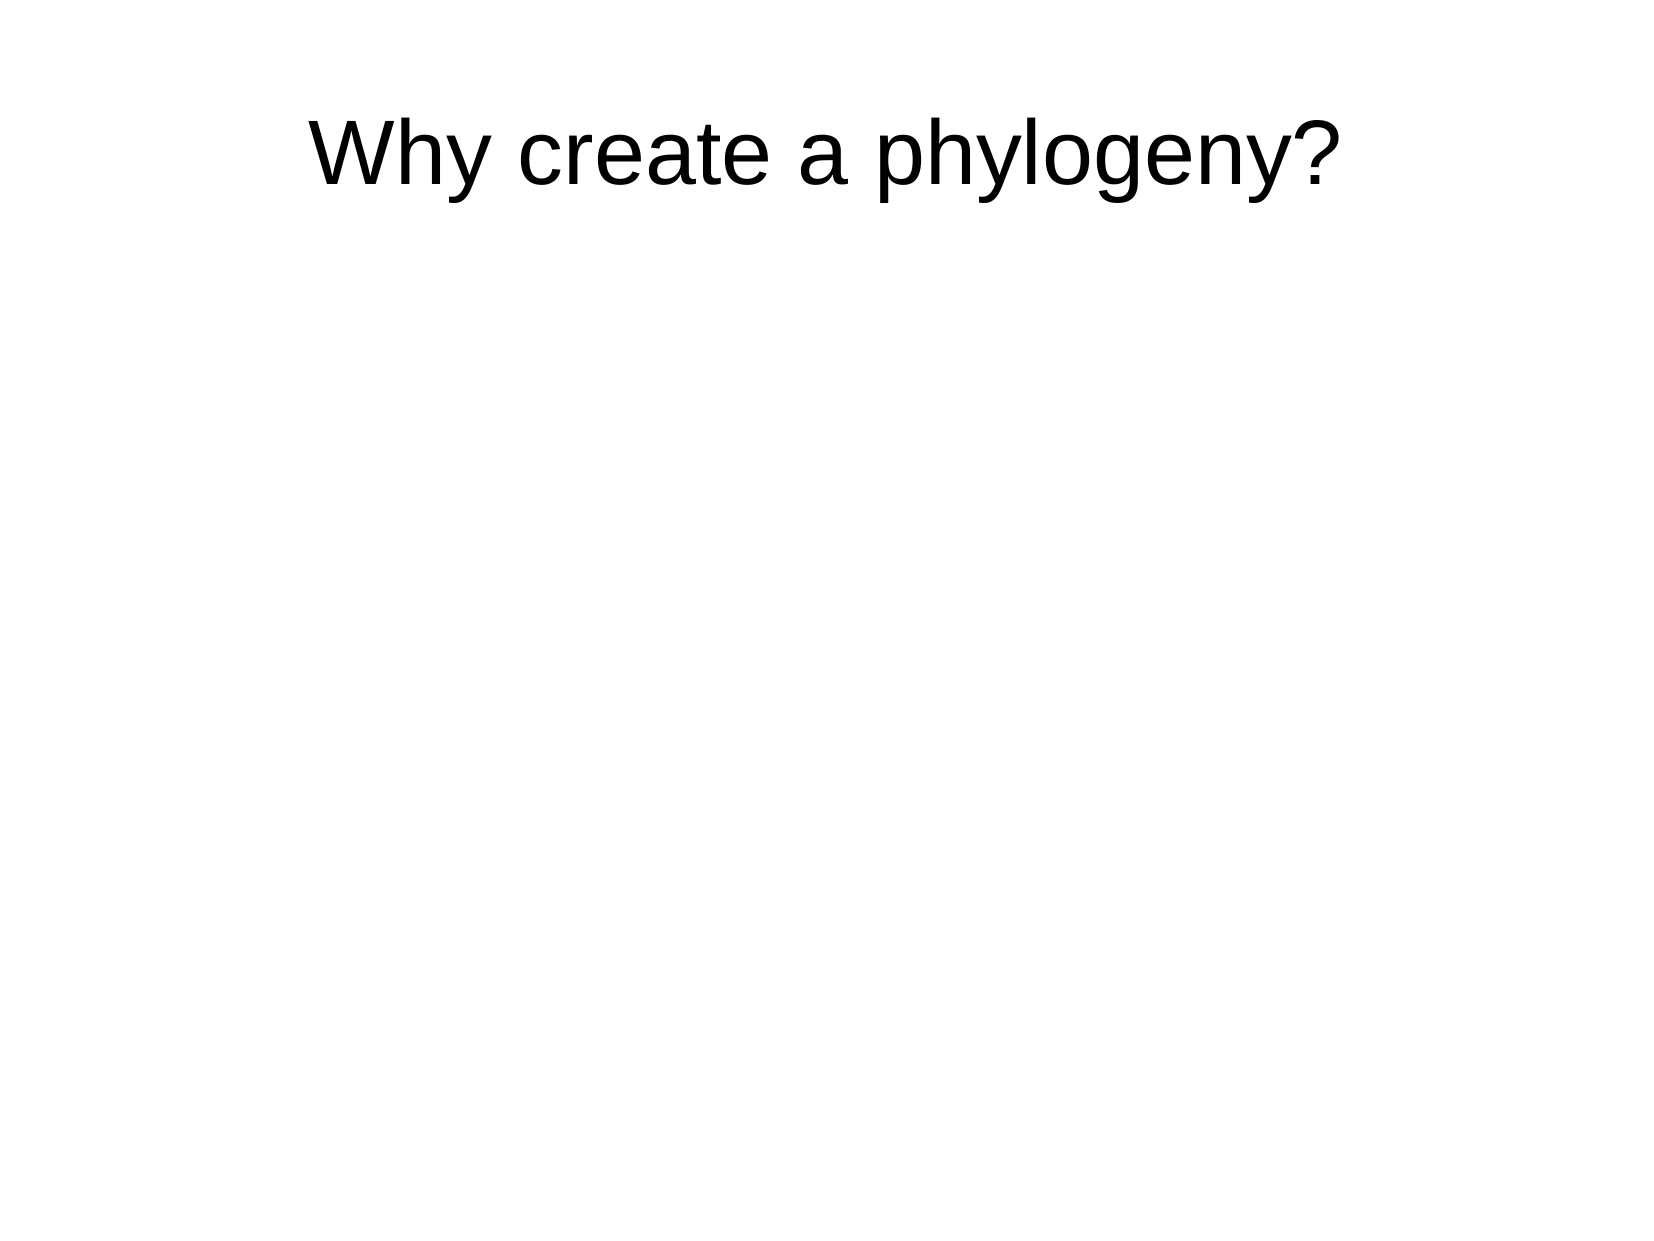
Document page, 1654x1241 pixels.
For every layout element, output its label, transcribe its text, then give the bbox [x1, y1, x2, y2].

title Why create a phylogeny? [82, 49, 1571, 257]
